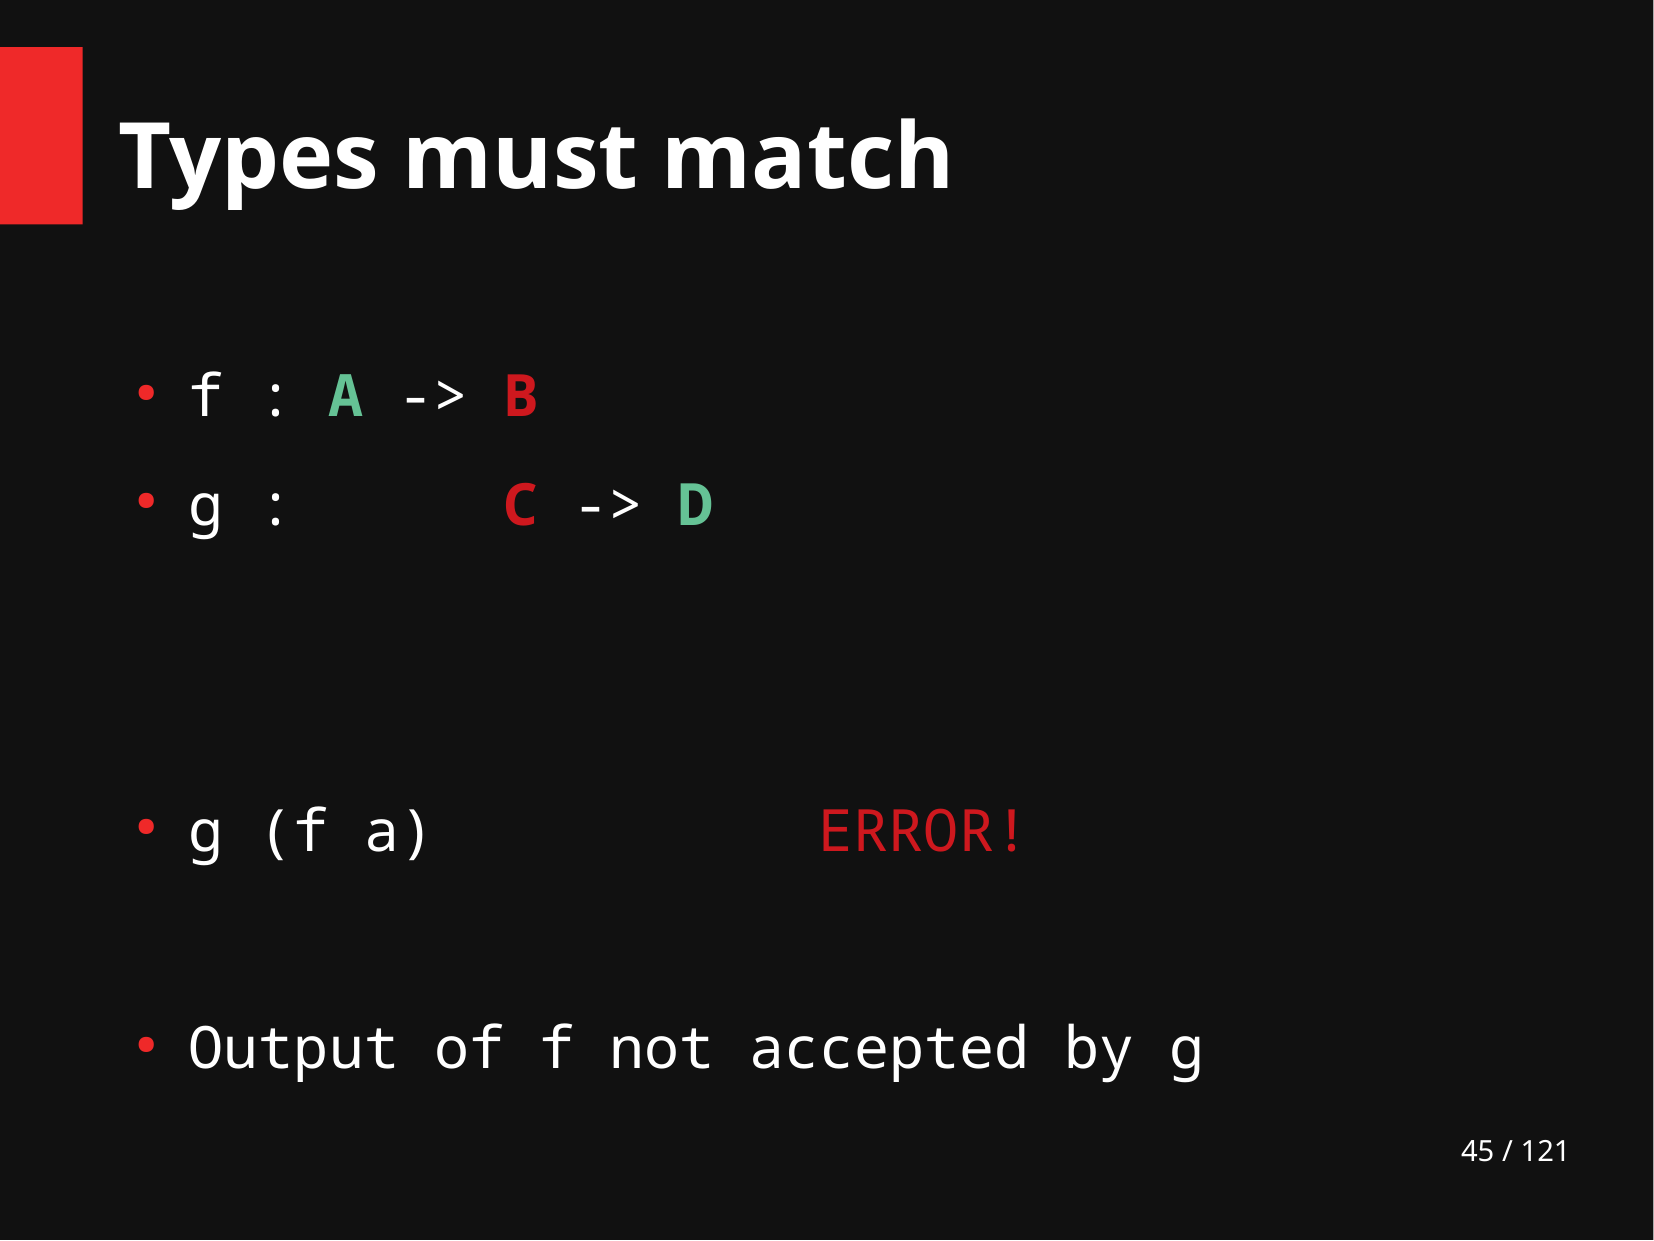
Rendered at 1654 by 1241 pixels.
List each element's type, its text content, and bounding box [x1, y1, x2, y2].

list f : A -> B g : C -> D g (f a) ERROR! Output of f not accepted by g [118, 354, 1536, 1074]
title Types must match [118, 49, 1571, 257]
